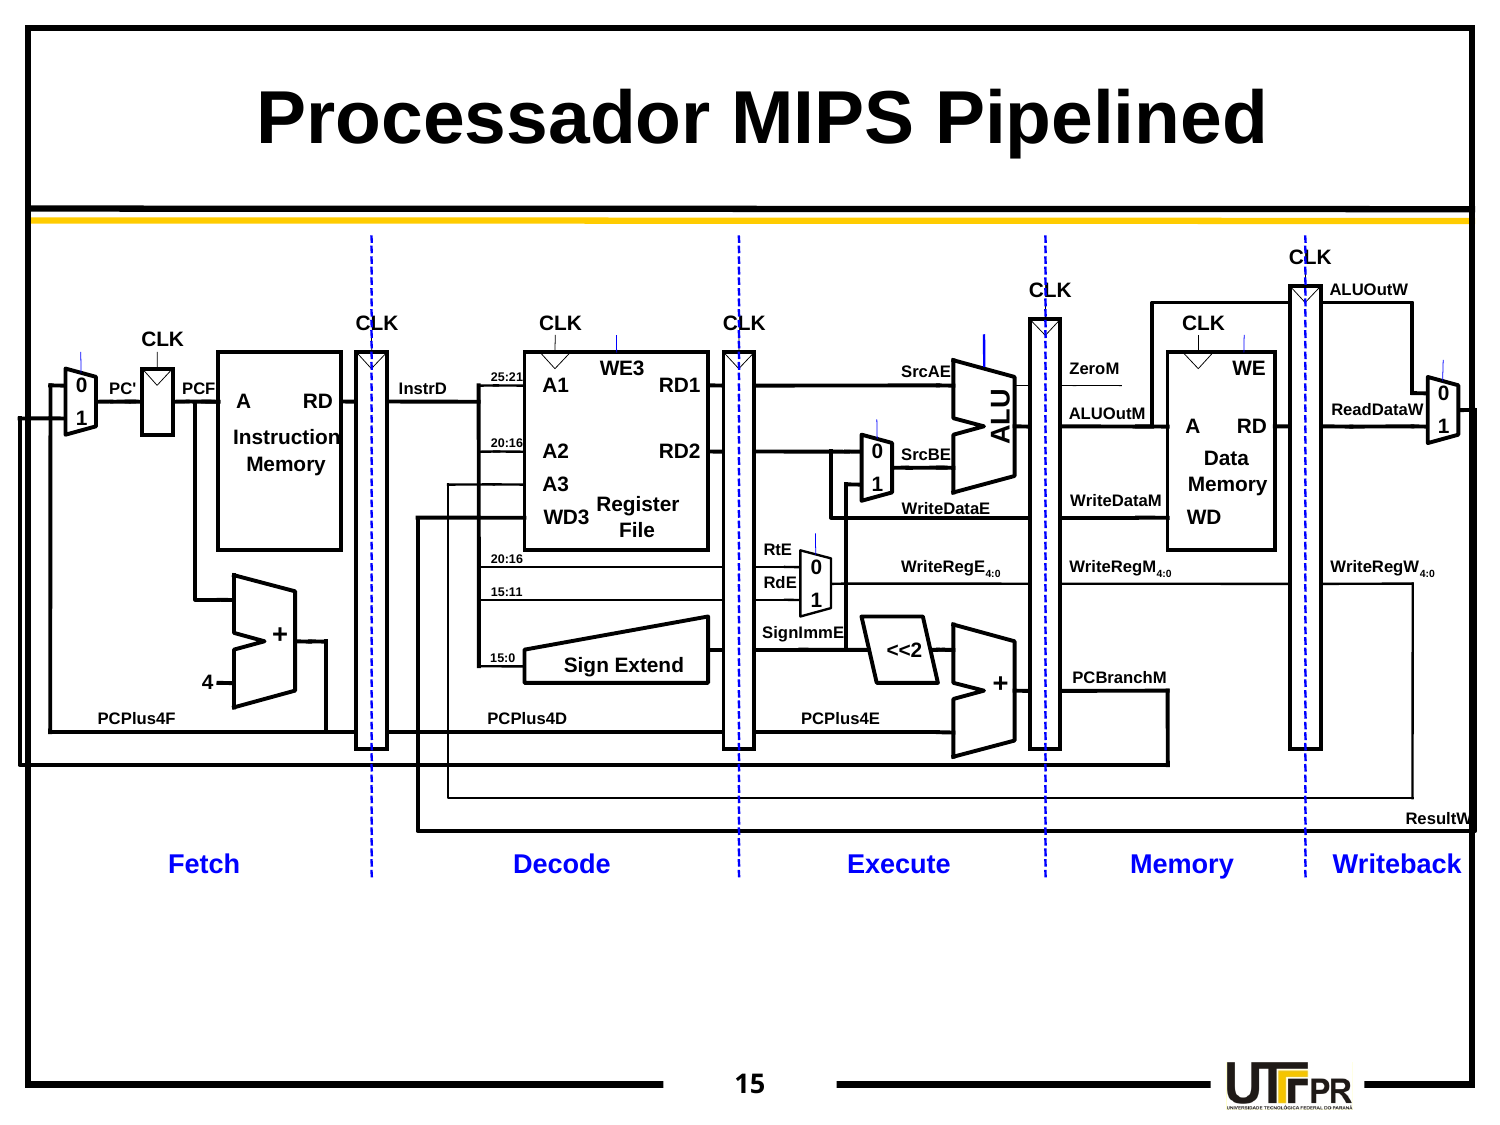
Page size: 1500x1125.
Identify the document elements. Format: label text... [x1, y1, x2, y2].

text_box Sign Extend [563, 651, 684, 677]
text_box ALUOutM [1068, 402, 1146, 423]
text_box [725, 352, 753, 365]
text_box [1427, 376, 1459, 444]
text_box [358, 352, 385, 365]
text_box [723, 354, 755, 749]
text_box Register [596, 490, 680, 516]
text_box 1 [810, 586, 823, 612]
text_box WD3 [543, 503, 590, 530]
picture [1226, 1062, 1353, 1110]
text_box CLK [1182, 309, 1225, 335]
text_box ReadDataW [1331, 398, 1424, 419]
text_box 1 [75, 404, 88, 430]
text_box CLK [141, 325, 185, 351]
text_box 20:16 [490, 550, 524, 566]
text_box [542, 352, 569, 367]
text_box WriteRegW [1330, 555, 1420, 576]
text_box PCBranchM [1072, 667, 1168, 688]
text_box 25:21 [490, 369, 524, 385]
text_box A1 [542, 371, 569, 397]
text_box [861, 616, 938, 683]
text_box RD [302, 387, 334, 414]
text_box Data [1203, 444, 1250, 470]
text_box [356, 354, 387, 749]
text_box ALU [982, 388, 1015, 445]
text_box WriteDataE [901, 497, 991, 518]
text_box PCPlus4E [801, 708, 881, 729]
text_box Memory [1187, 470, 1268, 496]
text_box ALUOutW [1329, 278, 1409, 299]
text_box 0 [810, 553, 823, 579]
text_box A2 [542, 437, 569, 463]
text_box SrcBE [901, 443, 952, 464]
text_box ZeroM [1069, 357, 1120, 378]
text_box CLK [1288, 243, 1332, 269]
text_box Fetch [168, 846, 241, 880]
text_box [524, 352, 709, 551]
text_box Instruction [233, 424, 341, 450]
text_box [1029, 320, 1061, 749]
text_box WE [1232, 355, 1266, 381]
text_box 1 [1437, 412, 1450, 438]
text_box [861, 434, 893, 501]
text_box 20:16 [490, 435, 524, 451]
text_box 15:11 [490, 583, 524, 599]
text_box PCPlus4F [97, 708, 176, 729]
text_box PCPlus4D [487, 708, 568, 729]
text_box A3 [542, 470, 569, 496]
text_box 15:0 [490, 649, 516, 665]
text_box [1289, 287, 1321, 749]
text_box A [236, 387, 252, 414]
text_box [800, 550, 831, 617]
text_box [1032, 319, 1059, 332]
text_box CLK [539, 309, 583, 335]
text_box RD1 [658, 371, 701, 397]
text_box PCF [182, 377, 216, 398]
text_box CLK [355, 309, 371, 335]
text_box Memory [1130, 846, 1234, 880]
text_box [218, 352, 341, 551]
text_box 4:0 [985, 566, 1001, 580]
text_box <<2 [886, 636, 923, 662]
text_box 0 [75, 371, 88, 397]
text_box [142, 370, 173, 435]
text_box SrcAE [901, 361, 952, 382]
text_box CLK [373, 309, 399, 335]
text_box + [982, 675, 1015, 691]
text_box [1292, 286, 1319, 298]
text_box Execute [847, 846, 951, 880]
text_box 4:0 [1420, 566, 1436, 580]
text_box File [619, 516, 655, 542]
text_box CLK [741, 309, 766, 335]
text_box SignImmE [762, 621, 844, 642]
text_box WE3 [599, 355, 645, 381]
text_box RD [1236, 412, 1268, 438]
text_box Memory [246, 450, 326, 476]
text_box [1185, 352, 1212, 367]
title Processador MIPS Pipelined [38, 36, 1459, 199]
text_box WD [1186, 503, 1222, 530]
text_box PC' [109, 377, 137, 398]
text_box A [1185, 412, 1201, 438]
text_box + [262, 626, 295, 643]
text_box CLK [723, 309, 738, 335]
text_box Decode [513, 846, 611, 880]
text_box RdE [763, 572, 798, 593]
text_box [144, 368, 171, 383]
text_box RtE [763, 539, 793, 560]
text_box WriteRegE [901, 555, 986, 576]
text_box [65, 368, 97, 435]
text_box 4 [201, 669, 214, 695]
text_box Writeback [1332, 846, 1462, 880]
text_box [524, 616, 709, 683]
text_box [1167, 352, 1275, 551]
text_box 0 [1437, 379, 1450, 405]
text_box 4:0 [1156, 566, 1172, 580]
text_box InstrD [398, 377, 448, 398]
text_box 0 [871, 437, 884, 463]
text_box RD2 [658, 437, 701, 463]
text_box WriteRegM [1069, 555, 1157, 576]
text_box CLK [1029, 276, 1072, 302]
text_box ResultW [1405, 807, 1473, 828]
text_box 1 [871, 470, 884, 496]
text_box WriteDataM [1070, 489, 1163, 510]
